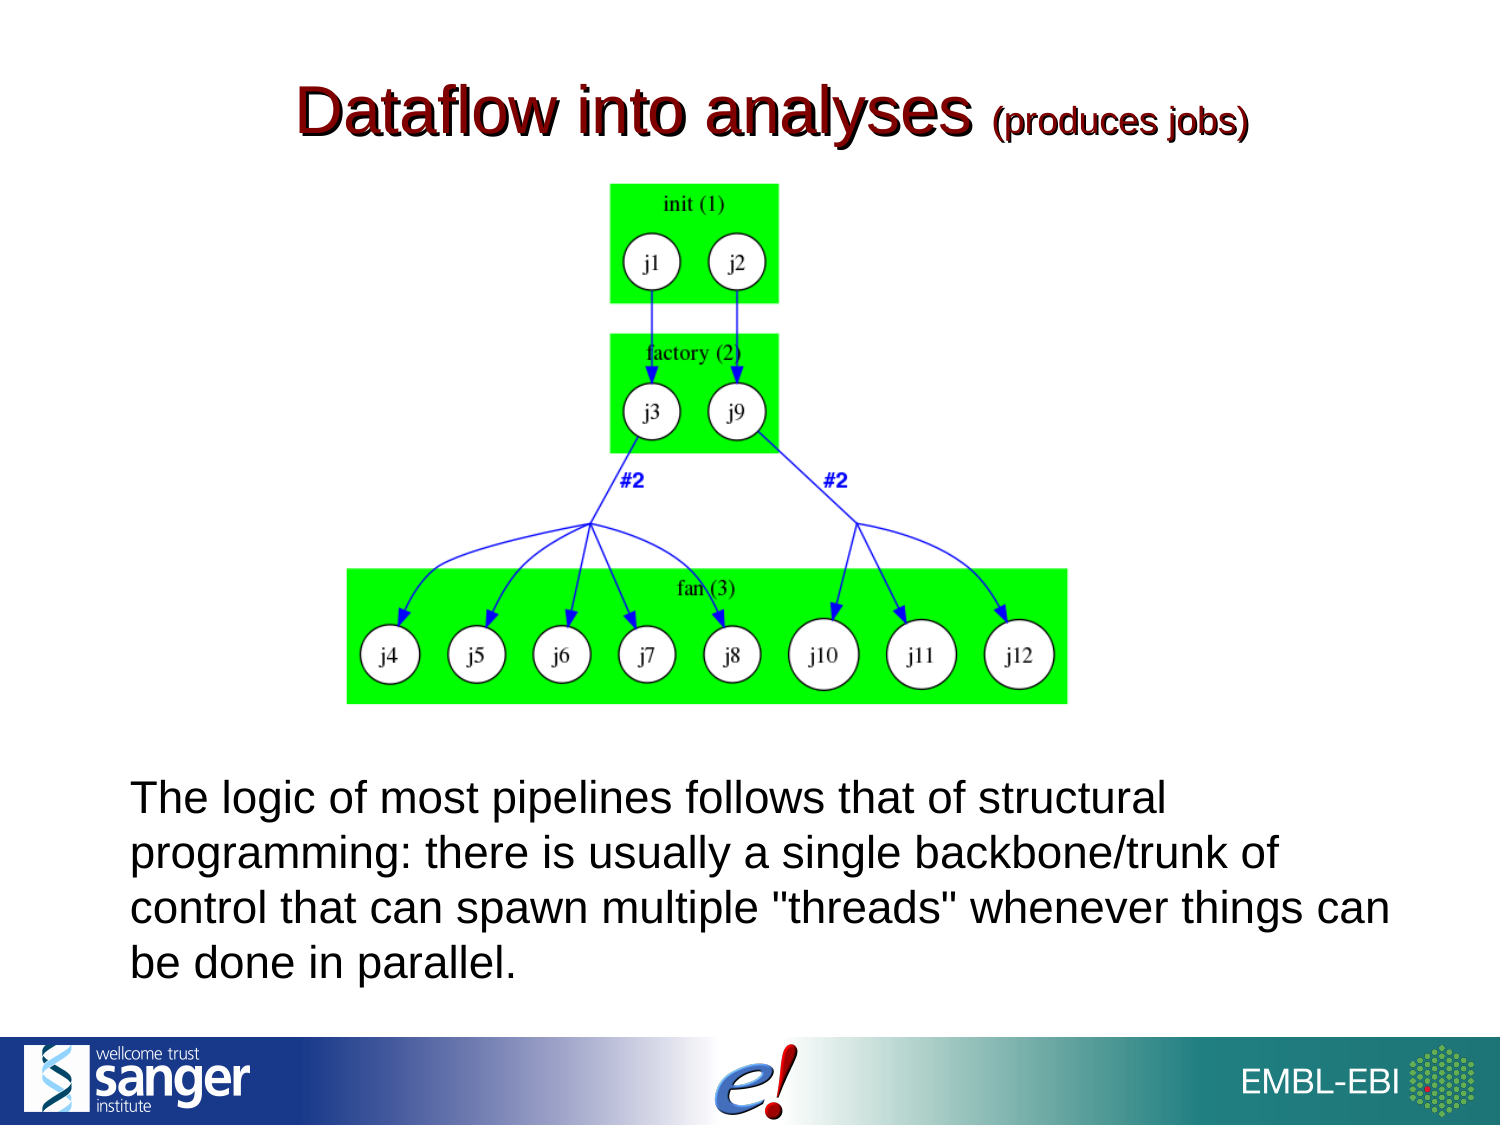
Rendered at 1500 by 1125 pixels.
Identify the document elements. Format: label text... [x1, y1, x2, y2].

text_box Dataflow into analyses (produces jobs) [155, 72, 1388, 148]
picture [0, 1037, 1500, 1125]
picture [335, 172, 1079, 716]
list The logic of most pipelines follows that of structural programming: there is usually a single backbone/trunk of control that can spawn multiple "threads" whenever things can be done in parallel. [59, 767, 1418, 1034]
